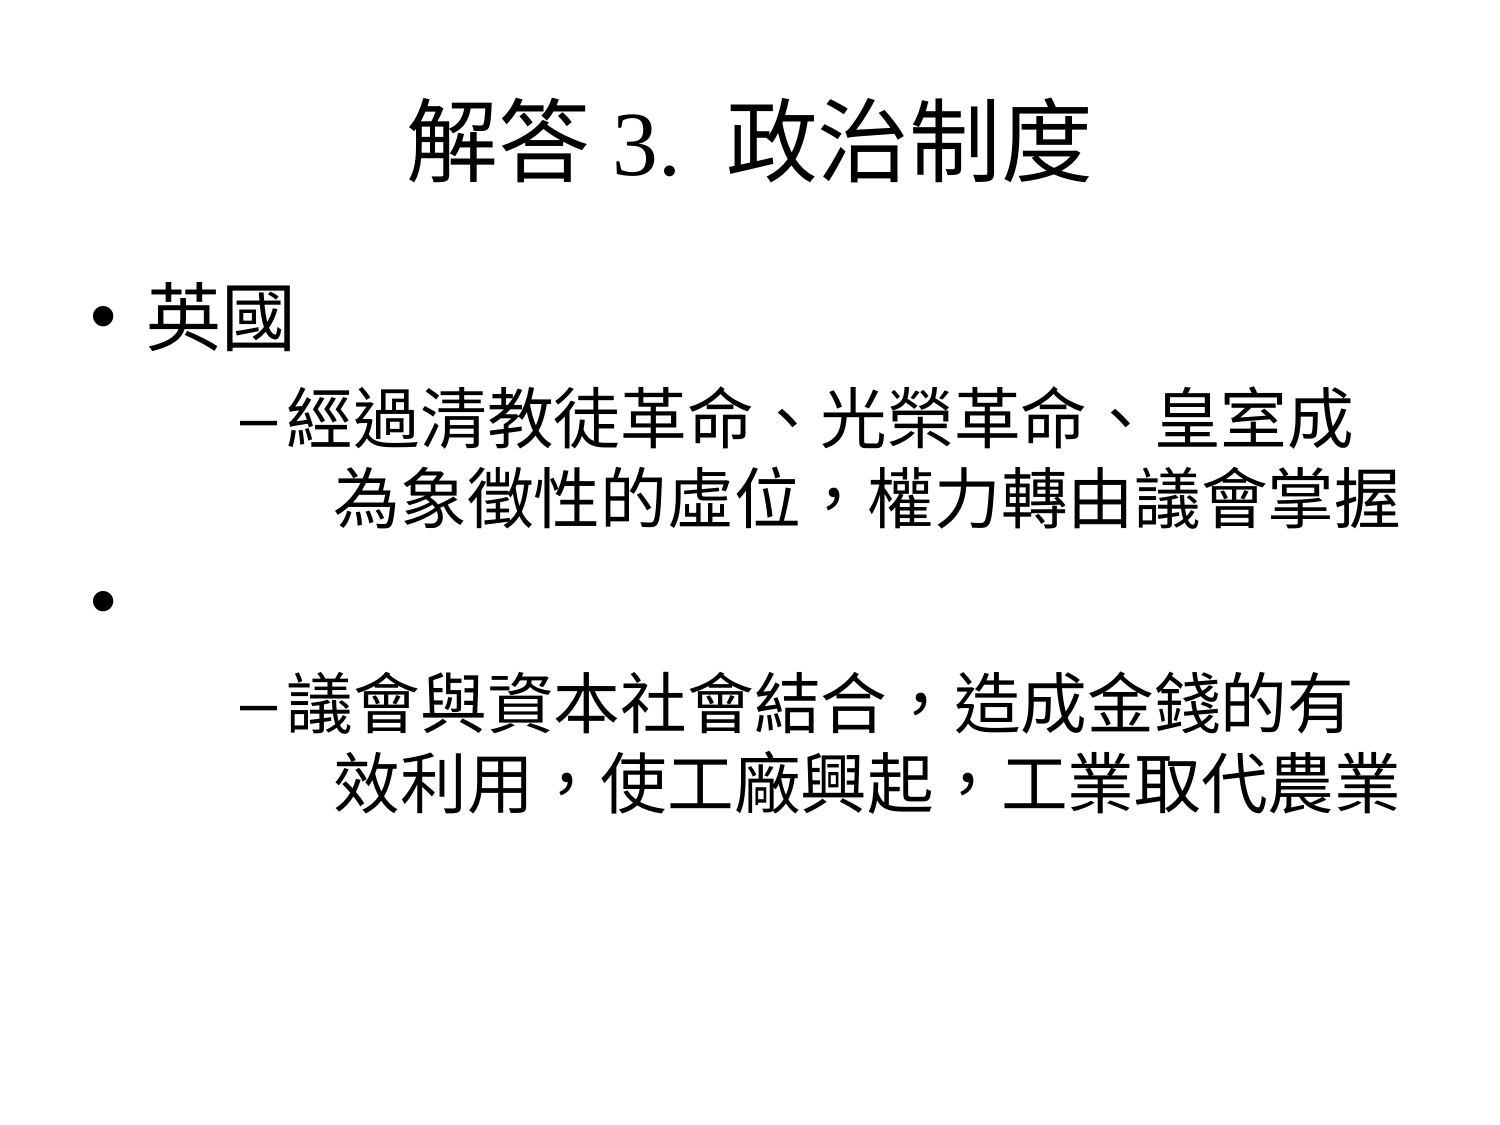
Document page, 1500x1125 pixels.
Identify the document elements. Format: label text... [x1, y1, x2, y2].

list 英國 經過清教徒革命、光榮革命、皇室成為象徵性的虛位，權力轉由議會掌握 議會與資本社會結合，造成金錢的有效利用，使工廠興起，工業取代農業 [75, 262, 1426, 1005]
title 解答3. 政治制度 [75, 45, 1426, 233]
